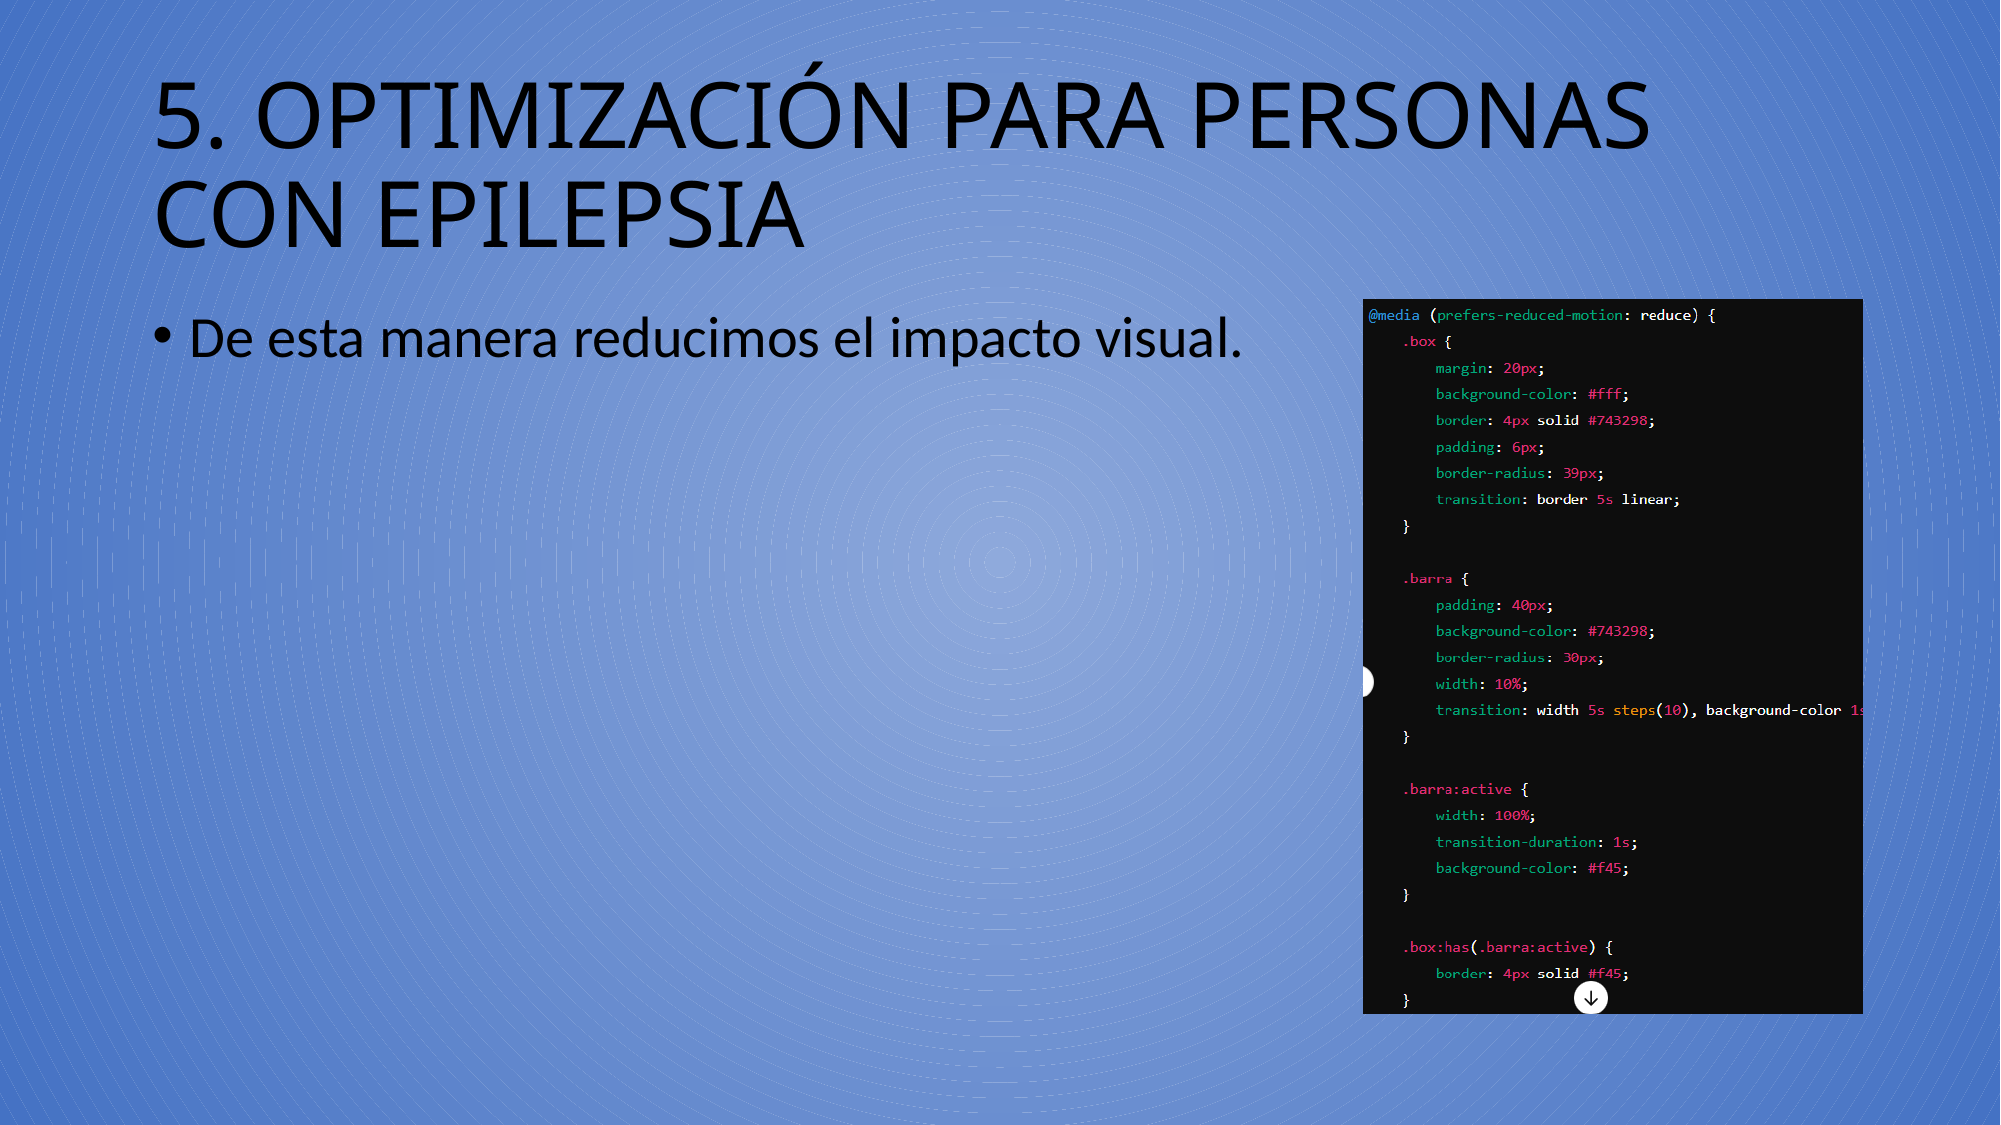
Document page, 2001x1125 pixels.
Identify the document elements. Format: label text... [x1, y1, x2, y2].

list De esta manera reducimos el impacto visual. [137, 299, 1363, 1014]
picture [1363, 299, 1863, 1014]
title 5. OPTIMIZACIÓN PARA PERSONAS CON EPILEPSIA [137, 59, 1863, 278]
